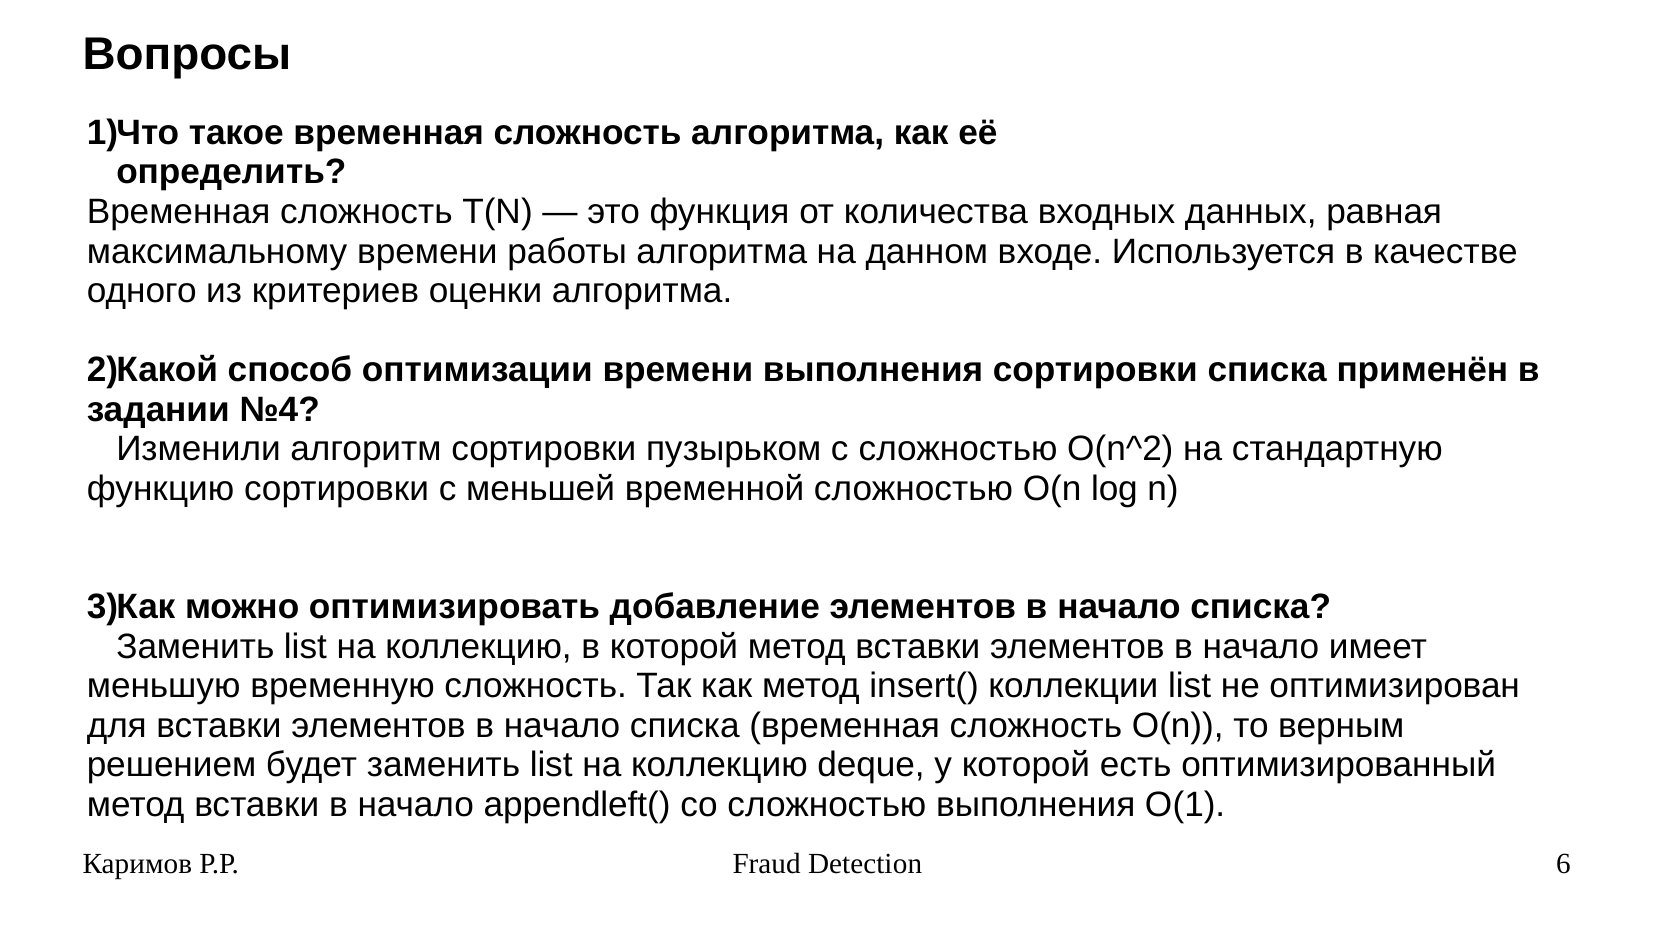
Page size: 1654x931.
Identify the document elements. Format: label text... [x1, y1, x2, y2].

list Что такое временная сложность алгоритма, как её определить? Временная сложность T(N) — это функция от количества входных данных, равная максимальному времени работы алгоритма на данном входе. Используется в качестве одного из критериев оценки алгоритма. Какой способ оптимизации времени выполнения сортировки списка применён в задании №4? Изменили алгоритм сортировки пузырьком с сложностью O(n^2) на стандартную функцию сортировки с меньшей временной сложностью O(n log n) Как можно оптимизировать добавление элементов в начало списка? Заменить list на коллекцию, в которой метод вставки элементов в начало имеет меньшую временную сложность. Так как метод insert() коллекции list не оптимизирован для вставки элементов в начало списка (временная сложность O(n)), то верным решением будет заменить list на коллекцию deque, у которой есть оптимизированный метод вставки в начало appendleft() со сложностью выполнения O(1). [86, 112, 1576, 826]
title Вопросы [82, 15, 1571, 91]
